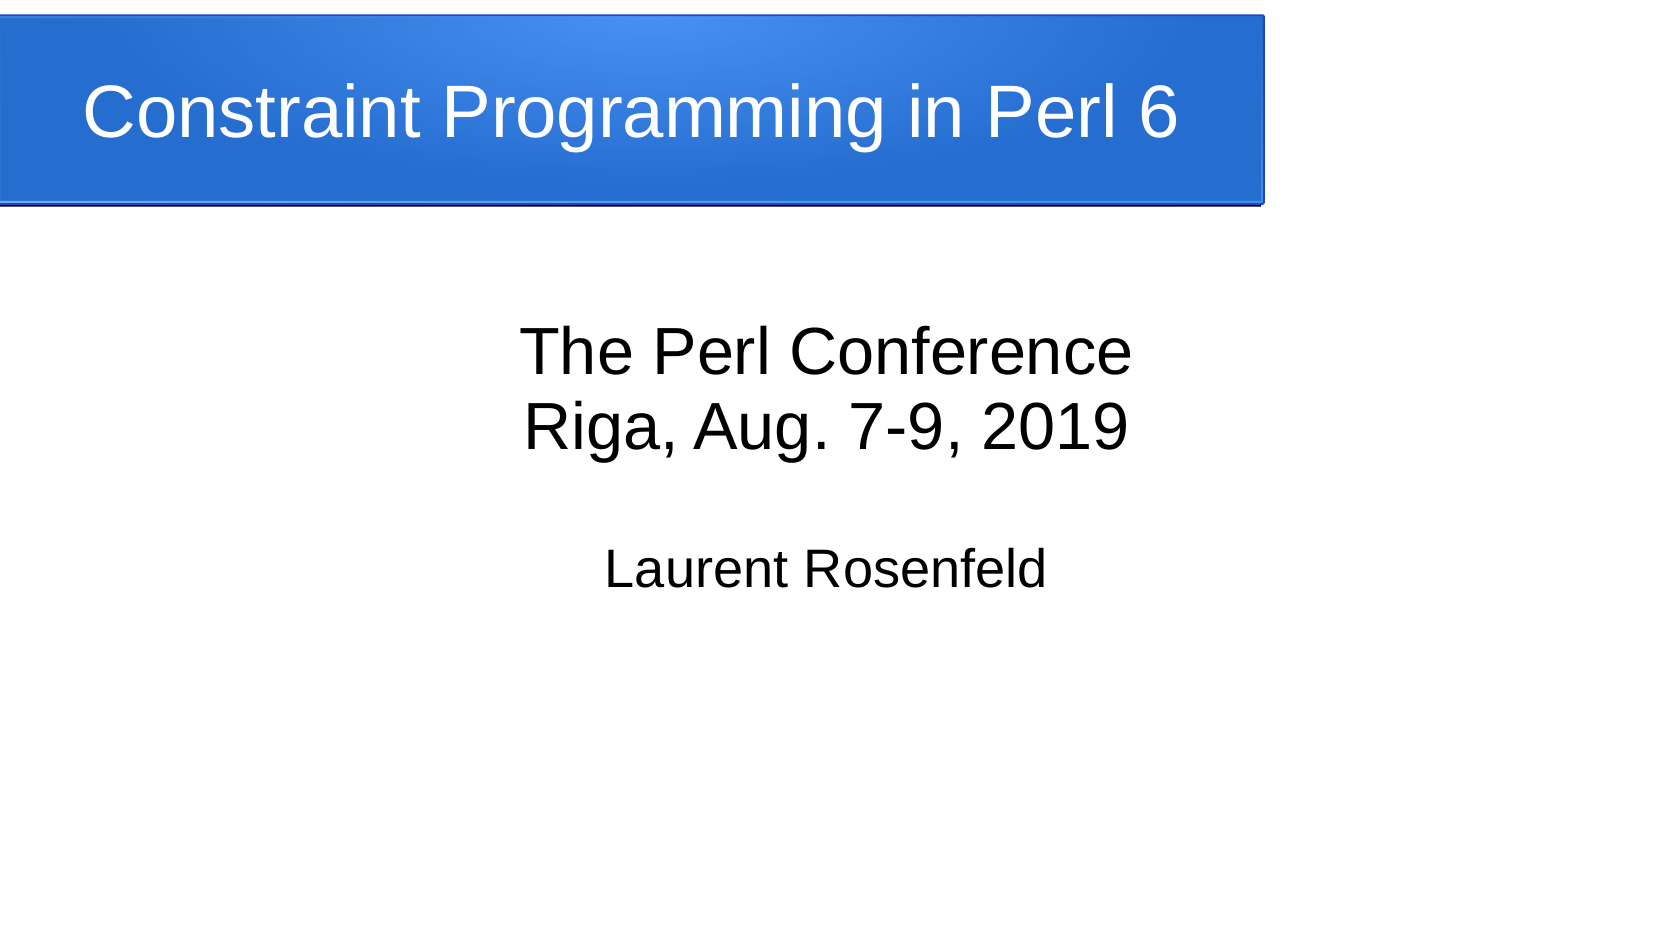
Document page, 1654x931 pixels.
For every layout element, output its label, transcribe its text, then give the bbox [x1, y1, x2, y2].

subtitle The Perl Conference Riga, Aug. 7-9, 2019 Laurent Rosenfeld [82, 224, 1571, 764]
title Constraint Programming in Perl 6 [82, 35, 1235, 189]
